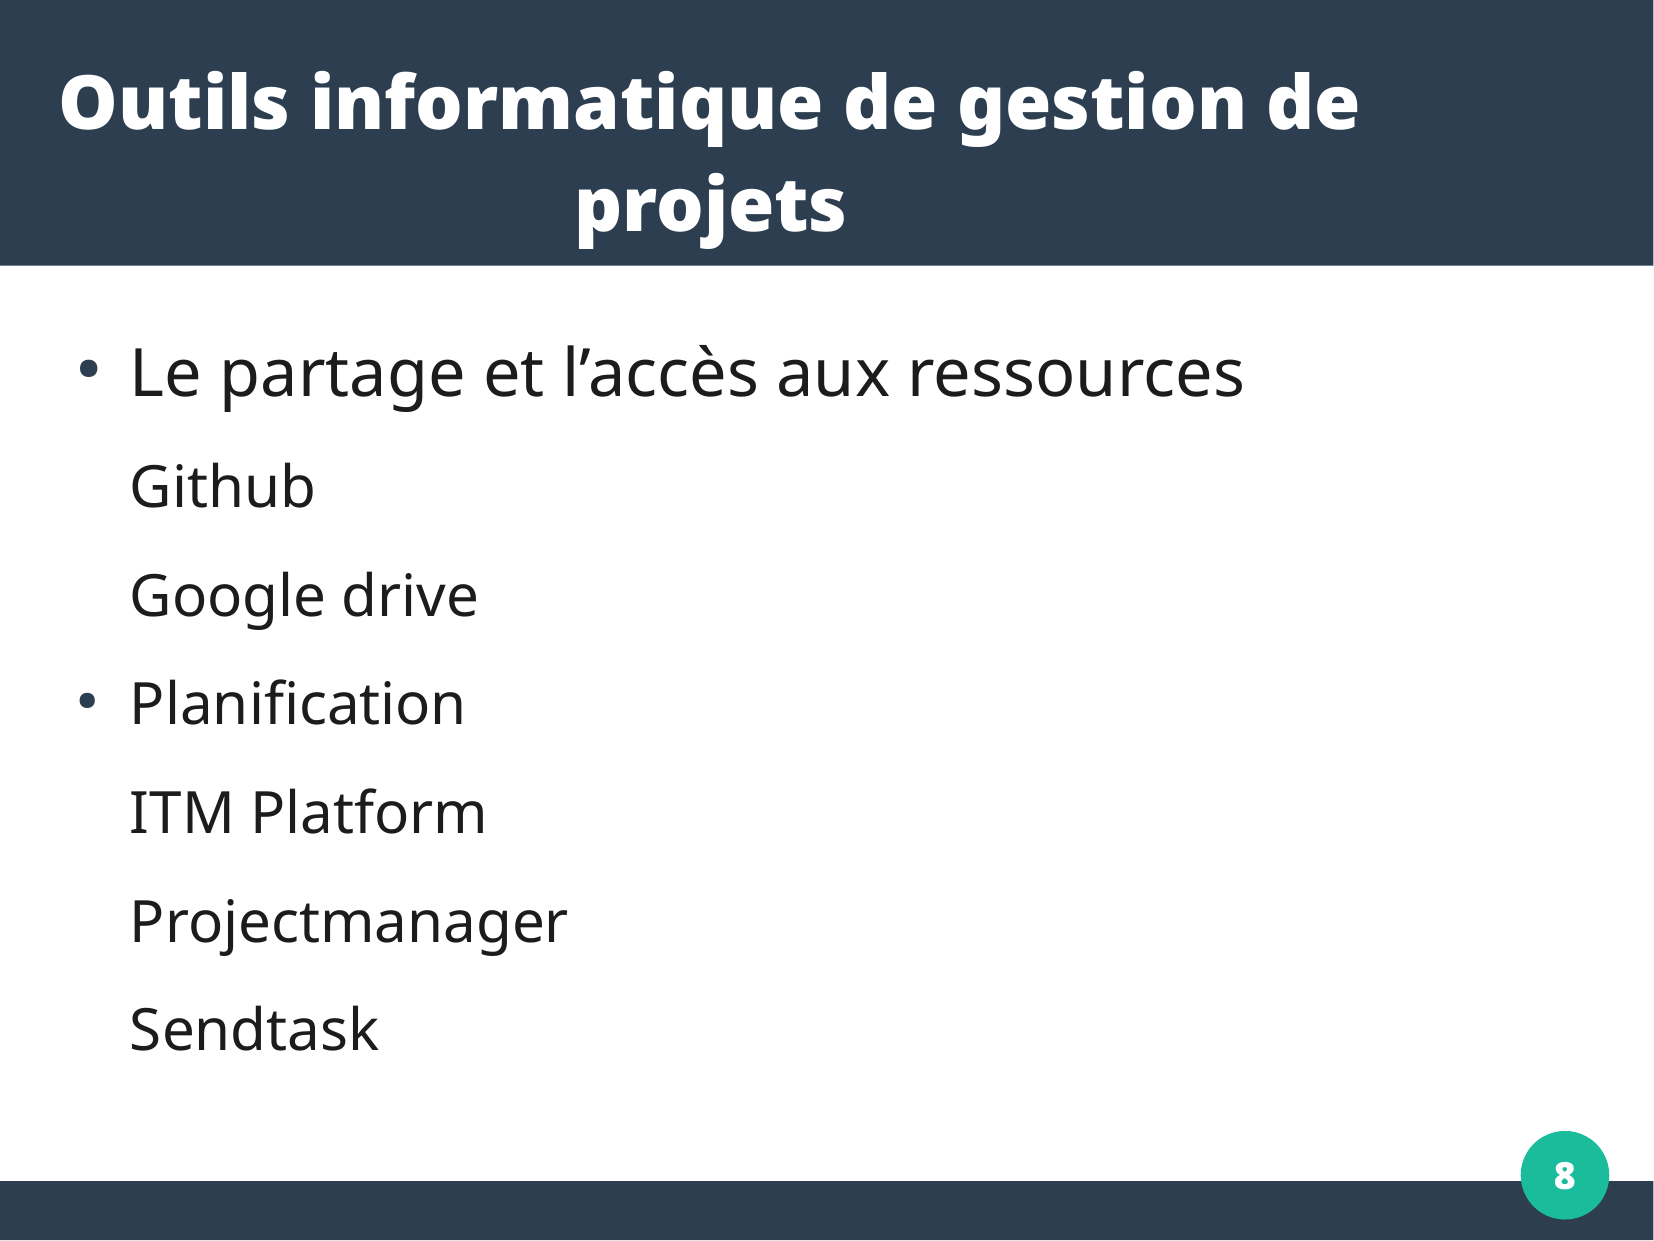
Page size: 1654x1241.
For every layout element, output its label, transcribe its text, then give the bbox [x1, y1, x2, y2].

list Le partage et l’accès aux ressources Github Google drive Planification ITM Platform Projectmanager Sendtask [59, 324, 1595, 1152]
title Outils informatique de gestion de projets [59, 49, 1595, 207]
